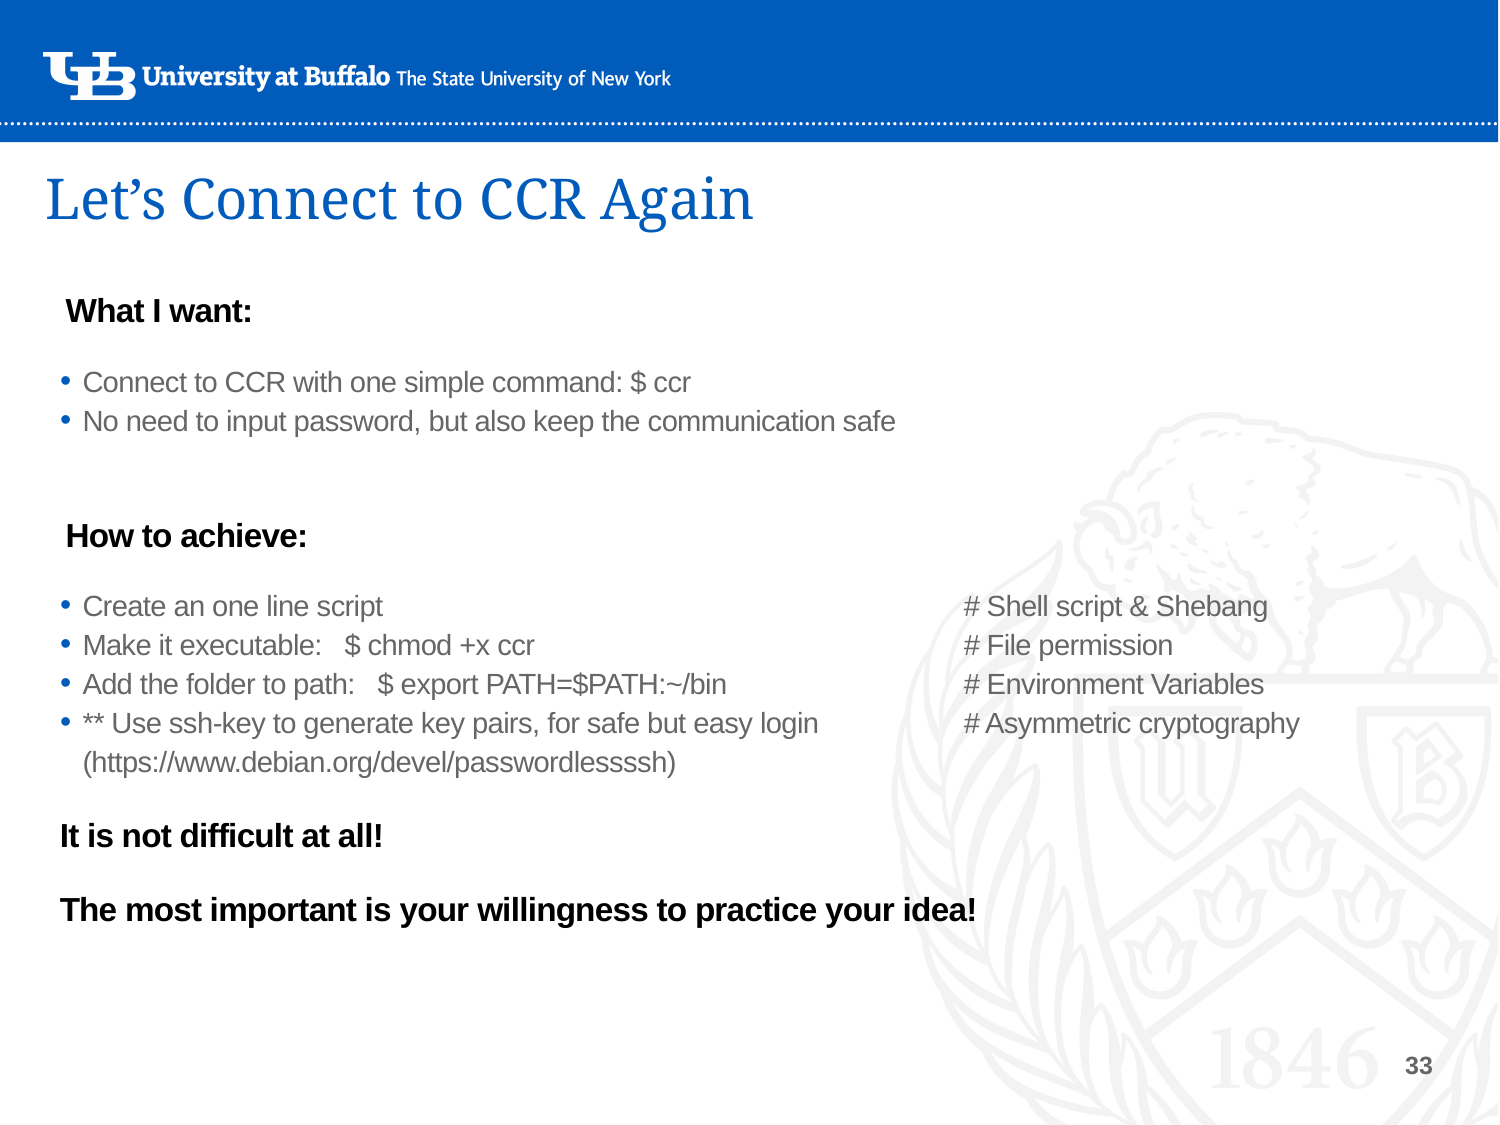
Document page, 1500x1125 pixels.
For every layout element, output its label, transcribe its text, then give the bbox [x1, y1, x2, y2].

text_box What I want: [50, 285, 291, 345]
text_box How to achieve: [50, 509, 391, 562]
list Connect to CCR with one simple command: $ ccr No need to input password, but also keep the communication safe [30, 360, 976, 451]
text_box It is not difficult at all! The most important is your willingness to practice your idea! [45, 810, 1096, 973]
list # Shell script & Shebang # File permission # Environment Variables # Asymmetric cryptography [911, 584, 1368, 781]
title Let’s Connect to CCR Again [30, 159, 1387, 239]
picture [0, 0, 1499, 1125]
list Create an one line script Make it executable: $ chmod +x ccr Add the folder to path: $ export PATH=$PATH:~/bin ** Use ssh-key to generate key pairs, for safe but easy login (https://www.debian.org/devel/passwordlessssh) [30, 584, 856, 781]
